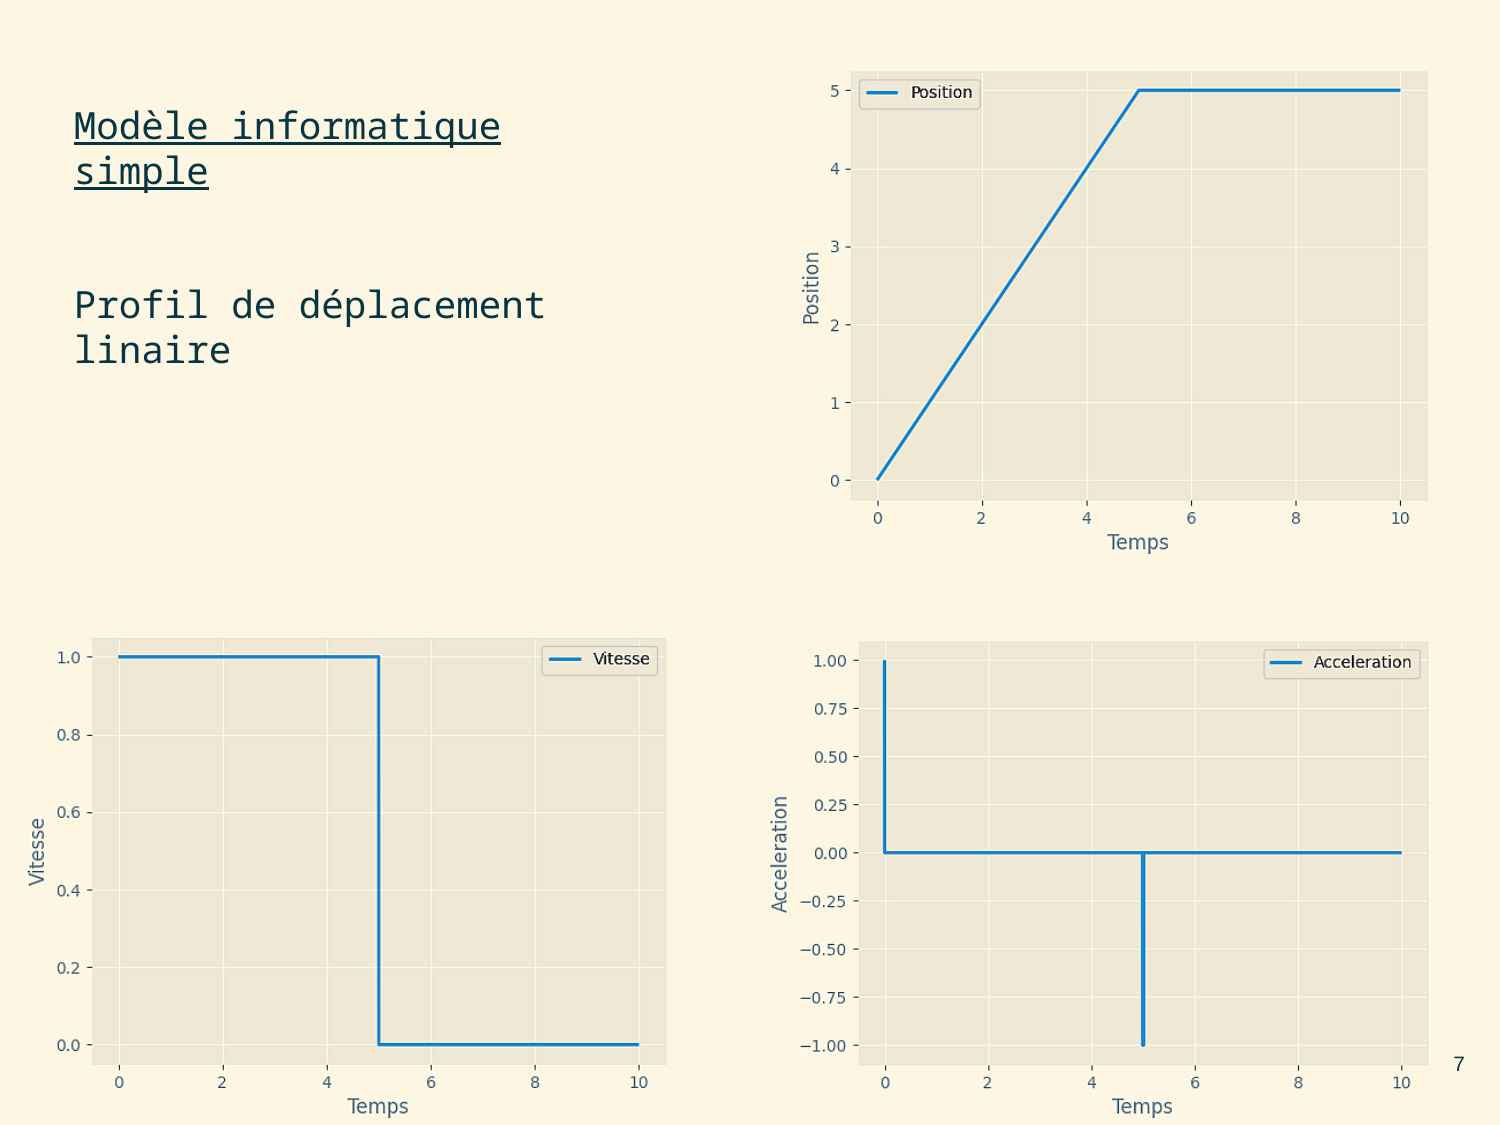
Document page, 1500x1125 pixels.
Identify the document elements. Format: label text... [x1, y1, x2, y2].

picture [758, 4, 1500, 562]
slide_number <numéro> [1389, 1019, 1480, 1106]
picture [767, 575, 1500, 1125]
picture [0, 571, 739, 1125]
text_box Profil de déplacement linaire [58, 265, 587, 386]
text_box Modèle informatique simple [58, 86, 587, 207]
